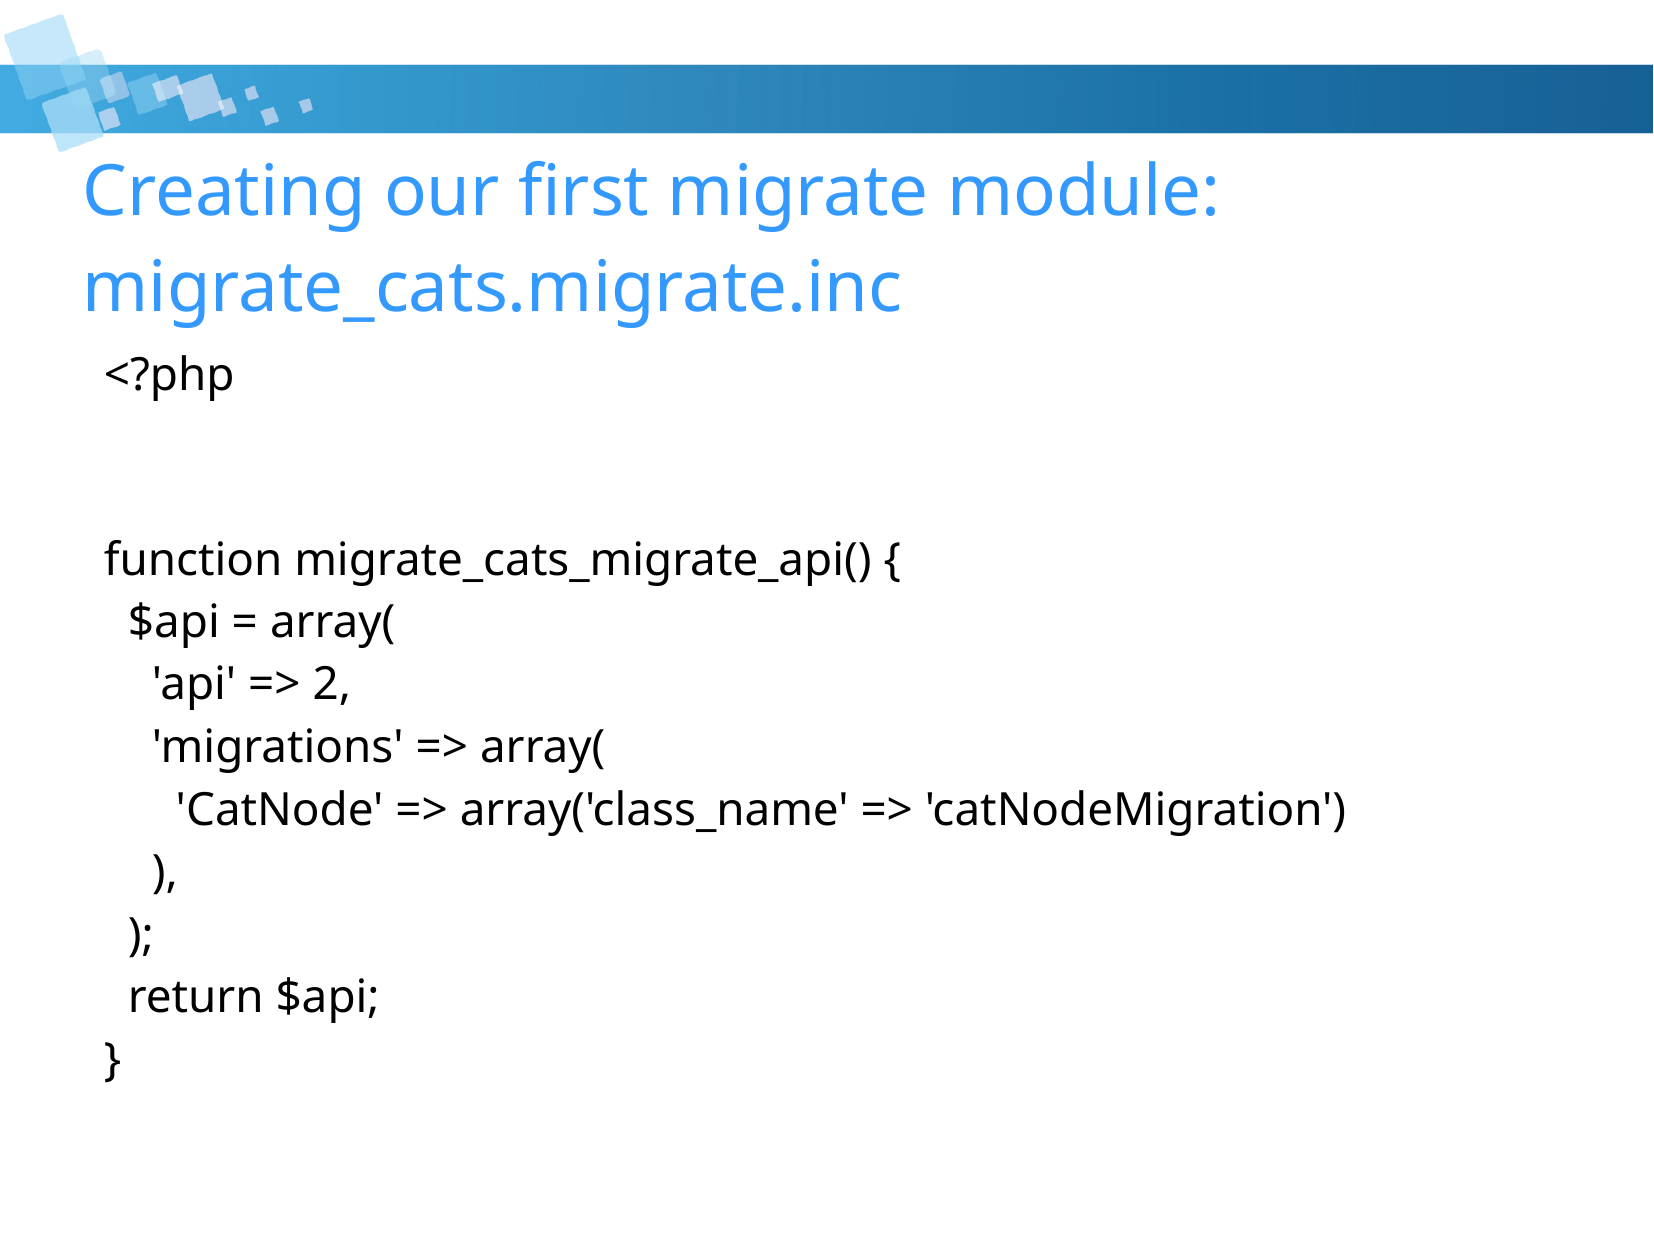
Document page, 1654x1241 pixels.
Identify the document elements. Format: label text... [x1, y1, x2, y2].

title Creating our first migrate module: migrate_cats.migrate.inc [82, 132, 1571, 340]
picture [0, 0, 1653, 1238]
list <?php function migrate_cats_migrate_api() { $api = array( 'api' => 2, 'migrations' => array( 'CatNode' => array('class_name' => 'catNodeMigration') ), ); return $api; } [33, 341, 1624, 1137]
